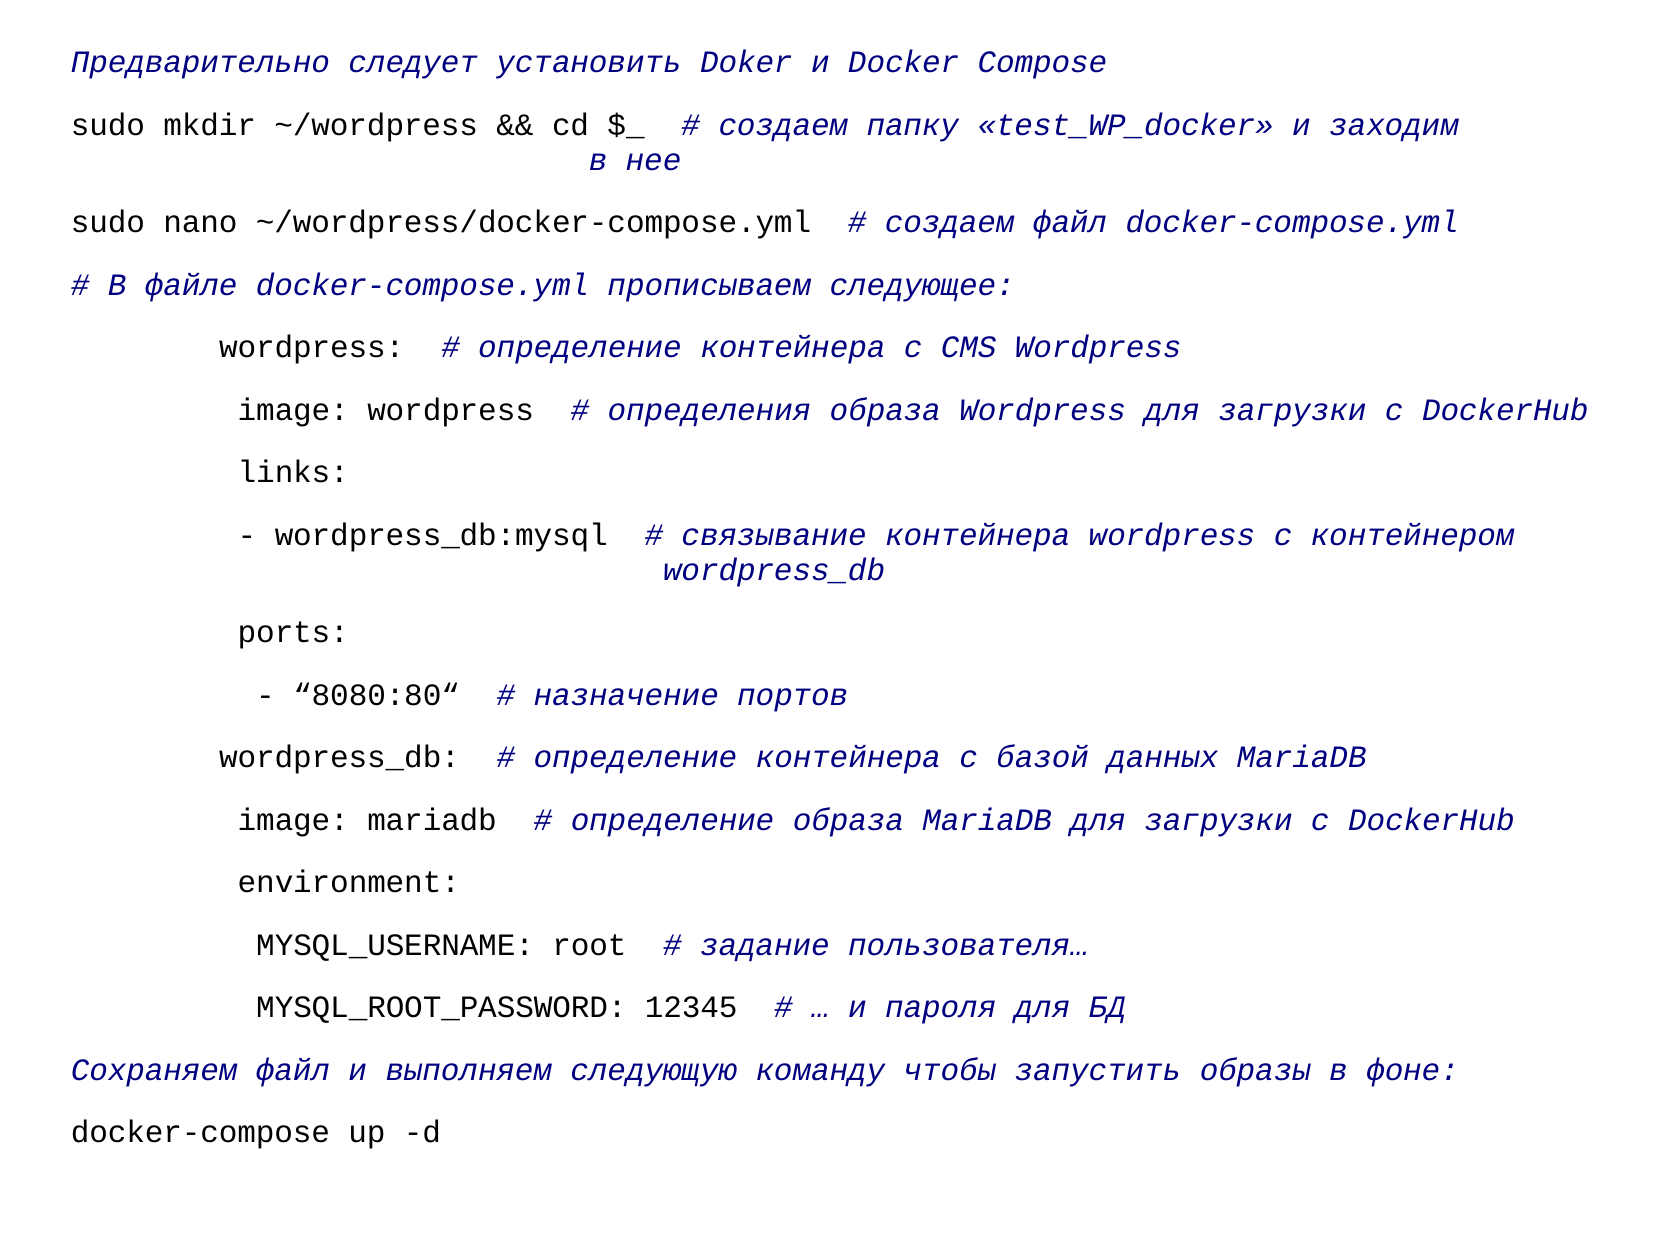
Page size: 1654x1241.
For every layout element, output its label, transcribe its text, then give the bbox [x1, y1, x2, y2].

list Предварительно следует установить Doker и Docker Compose sudo mkdir ~/wordpress && cd $_ # создаем папку «test_WP_docker» и заходим в нее sudo nano ~/wordpress/docker-compose.yml # создаем файл docker-compose.yml # В файле docker-compose.yml прописываем следующее: wordpress: # определение контейнера c СMS Wordpress image: wordpress # определения образа Wordpress для загрузки с DockerHub links: - wordpress_db:mysql # связывание контейнера wordpress с контейнером wordpress_db ports: - “8080:80“ # назначение портов wordpress_db: # определение контейнера c базой данных MariaDB image: mariadb # определение образа MariaDB для загрузки с DockerHub environment: MYSQL_USERNAME: root # задание пользователя… MYSQL_ROOT_PASSWORD: 12345 # … и пароля для БД Сохраняем файл и выполняем следующую команду чтобы запустить образы в фоне: docker-compose up -d [70, 47, 1607, 1193]
